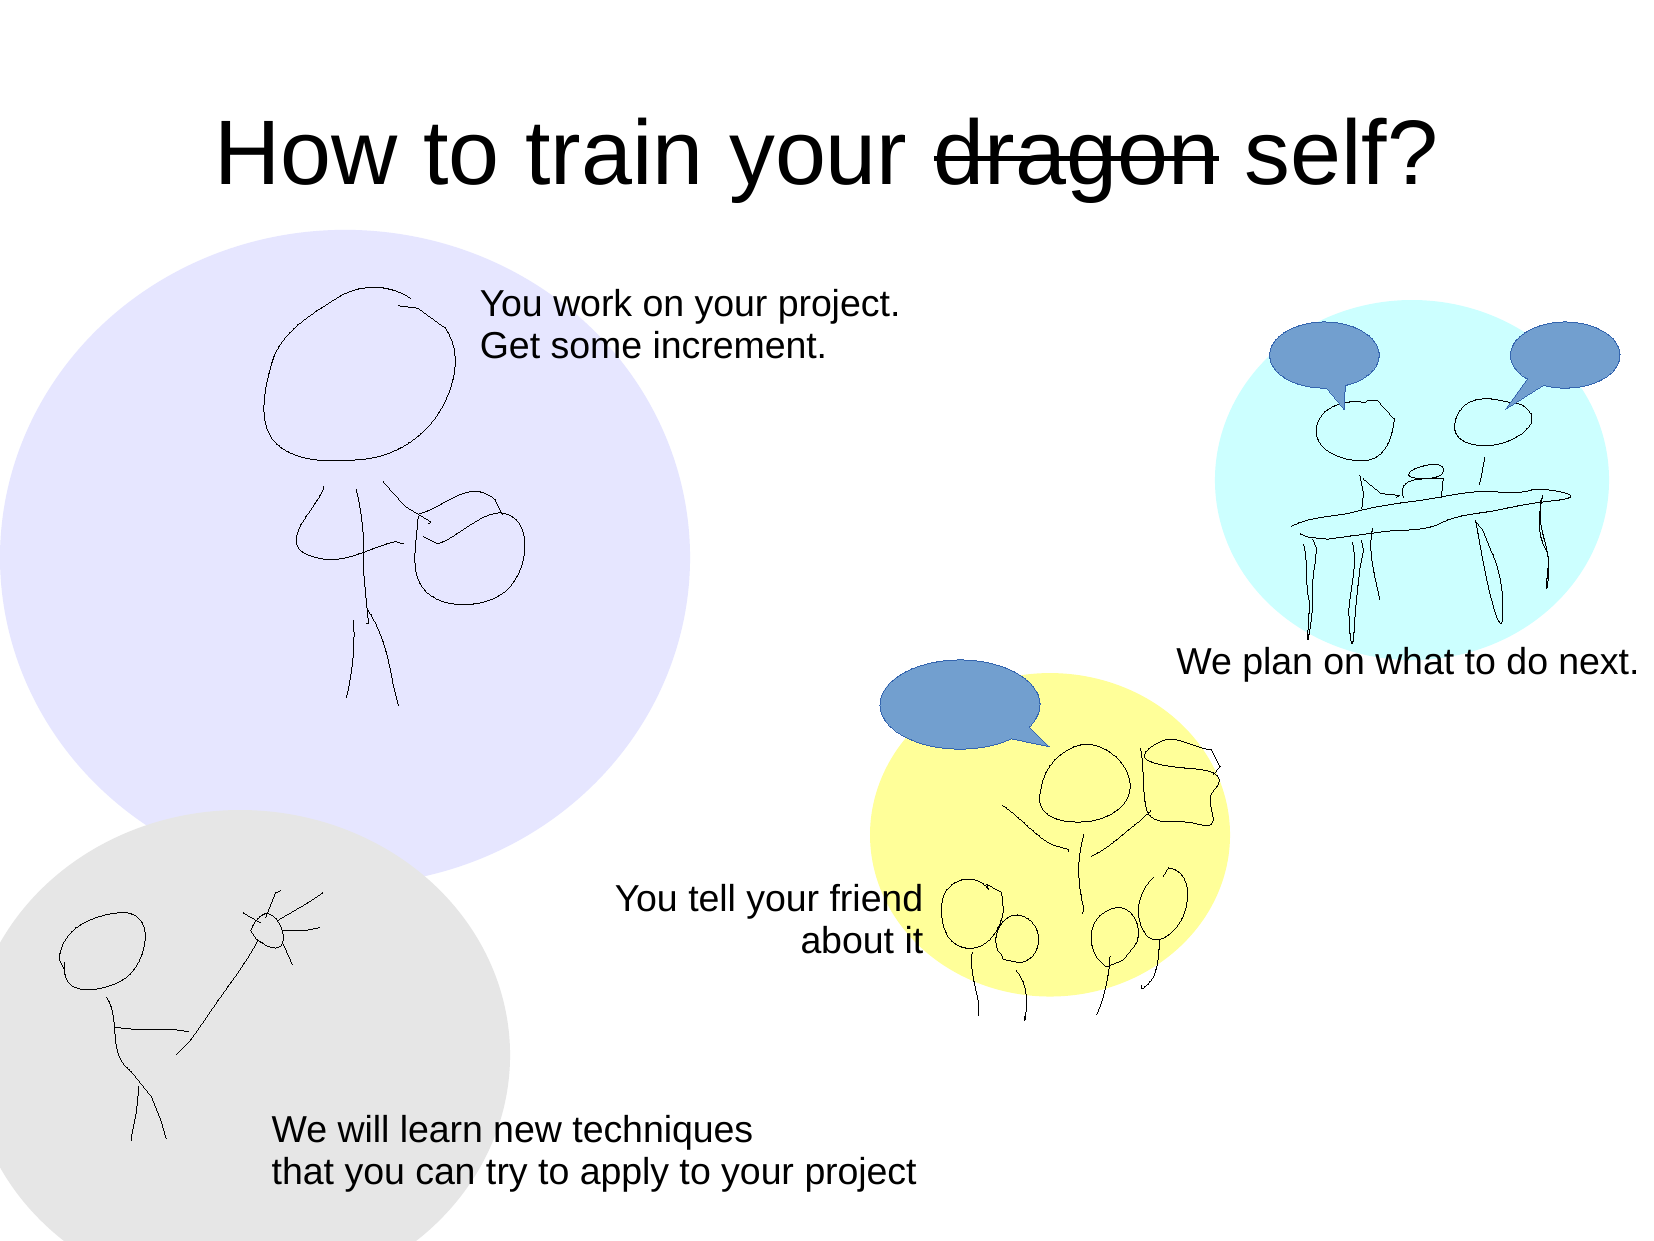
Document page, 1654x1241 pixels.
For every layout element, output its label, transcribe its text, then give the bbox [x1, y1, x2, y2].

text_box [870, 659, 1231, 997]
text_box [0, 257, 691, 1241]
text_box We plan on what to do next. [1161, 633, 1654, 691]
text_box You work on your project. Get some increment. [465, 274, 916, 374]
title How to train your dragon self? [82, 49, 1571, 257]
text_box We will learn new techniques that you can try to apply to your project [256, 1101, 932, 1201]
text_box [1214, 300, 1621, 633]
text_box You tell your friend about it [600, 870, 939, 969]
